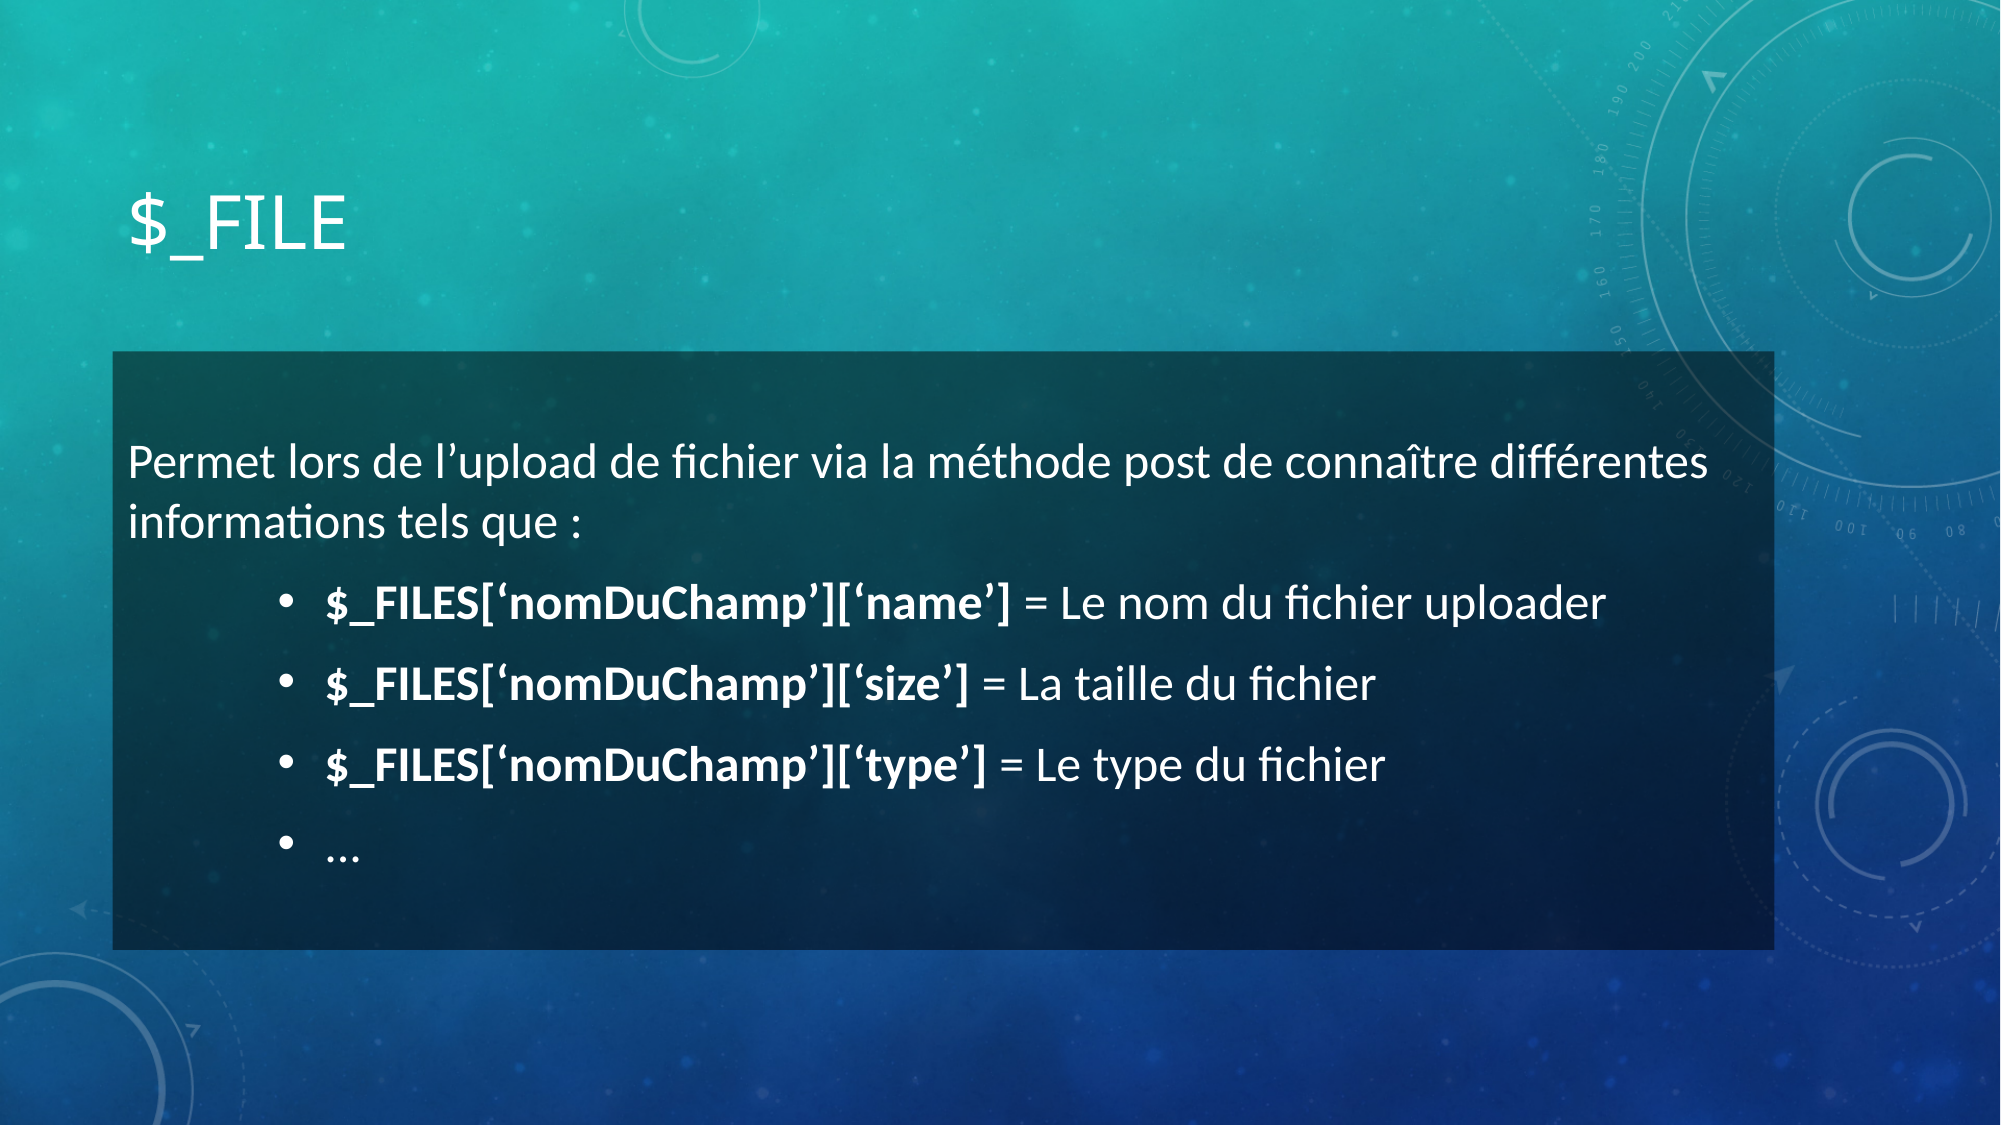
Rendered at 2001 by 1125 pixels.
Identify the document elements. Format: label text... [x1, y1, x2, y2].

title $_File [112, 99, 1775, 339]
list Permet lors de l’upload de fichier via la méthode post de connaître différentes informations tels que : $_FILES[‘nomDuChamp’][‘name’] = Le nom du fichier uploader $_FILES[‘nomDuChamp’][‘size’] = La taille du fichier $_FILES[‘nomDuChamp’][‘type’] = Le type du fichier ... [112, 351, 1775, 950]
